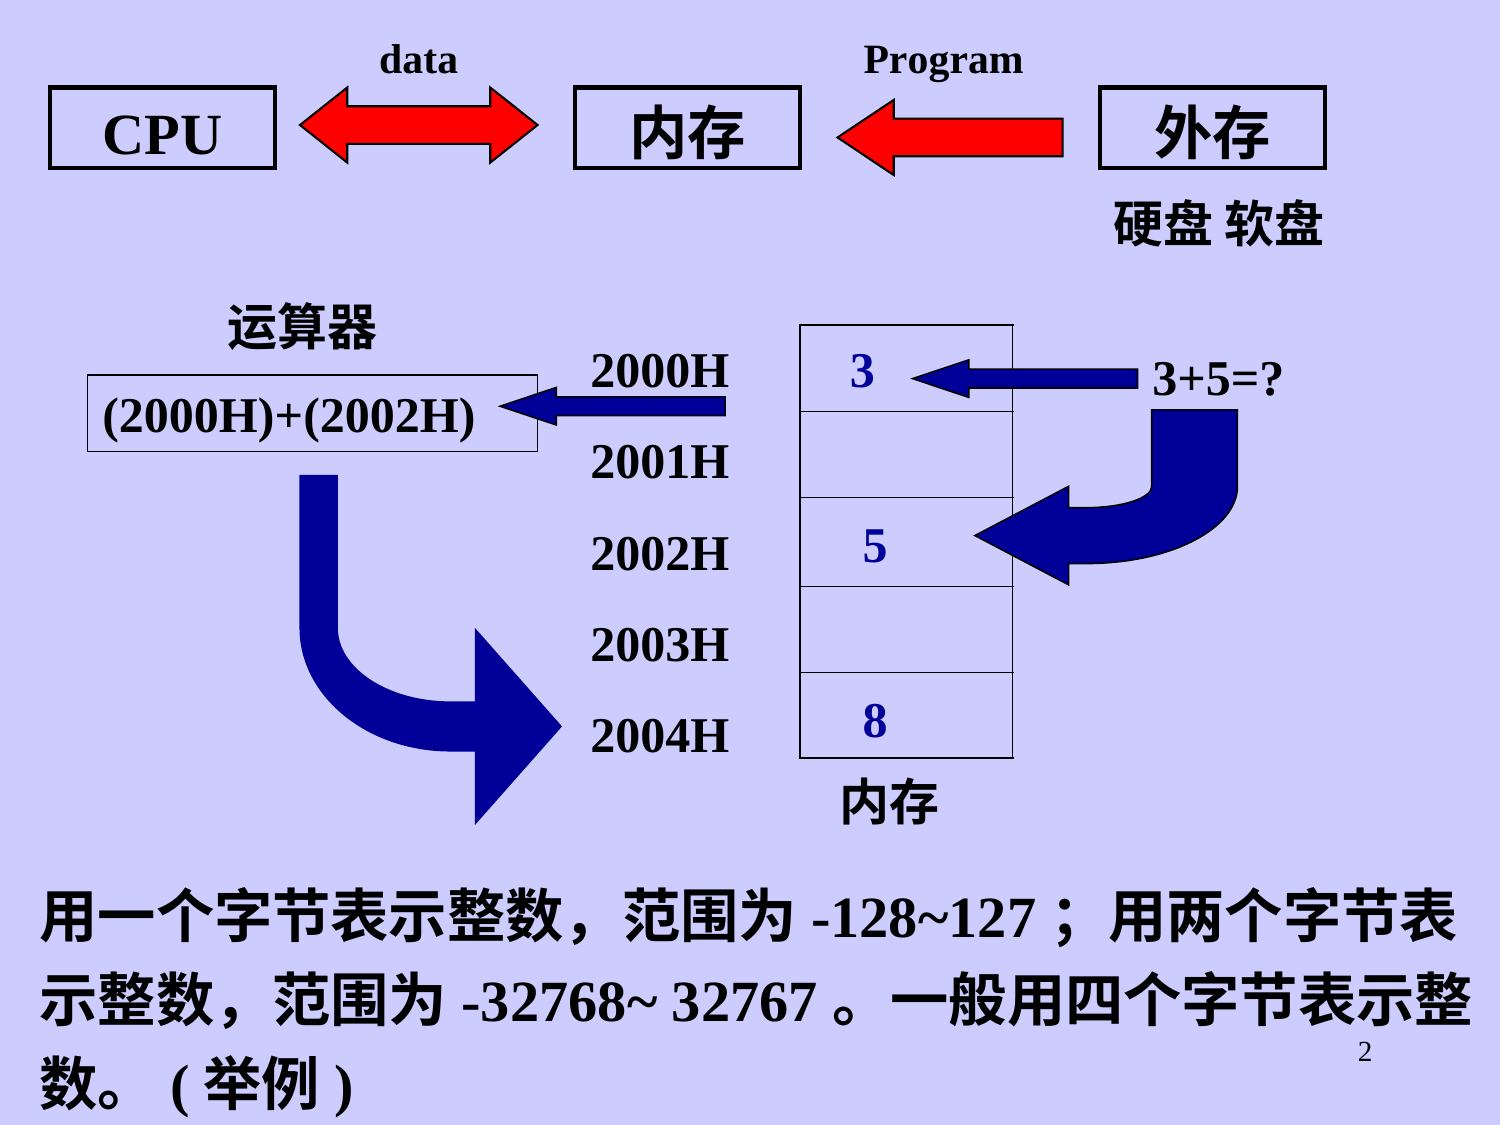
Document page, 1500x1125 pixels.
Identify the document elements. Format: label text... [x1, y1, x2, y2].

text_box 内存 [575, 87, 801, 169]
text_box 用一个字节表示整数，范围为-128~127；用两个字节表示整数，范围为-32768~ 32767。一般用四个字节表示整数。(举例) [24, 857, 1500, 1125]
text_box [974, 409, 1238, 585]
text_box CPU [50, 87, 276, 169]
text_box 内存 [824, 762, 1000, 838]
text_box 5 [862, 512, 926, 573]
text_box (2000H)+(2002H) [87, 374, 513, 451]
text_box 运算器 [212, 287, 438, 363]
text_box 3+5=? [1137, 337, 1326, 413]
table_header [801, 326, 1012, 411]
text_box 8 [862, 687, 926, 748]
text_box Program [849, 24, 1038, 84]
table_cell [801, 498, 1012, 586]
text_box [837, 99, 1063, 176]
text_box 硬盘 软盘 [1087, 184, 1351, 261]
text_box [513, 387, 726, 426]
text_box [299, 474, 563, 825]
table_cell [801, 673, 1012, 757]
text_box [912, 359, 1138, 398]
text_box 3 [849, 337, 913, 398]
table_cell [801, 587, 1012, 672]
table_cell [801, 412, 1012, 497]
text_box 外存 [1100, 87, 1326, 169]
text_box 2000H 2001H 2002H 2003H 2004H [587, 337, 751, 763]
text_box data [350, 24, 488, 84]
text_box [300, 87, 538, 163]
